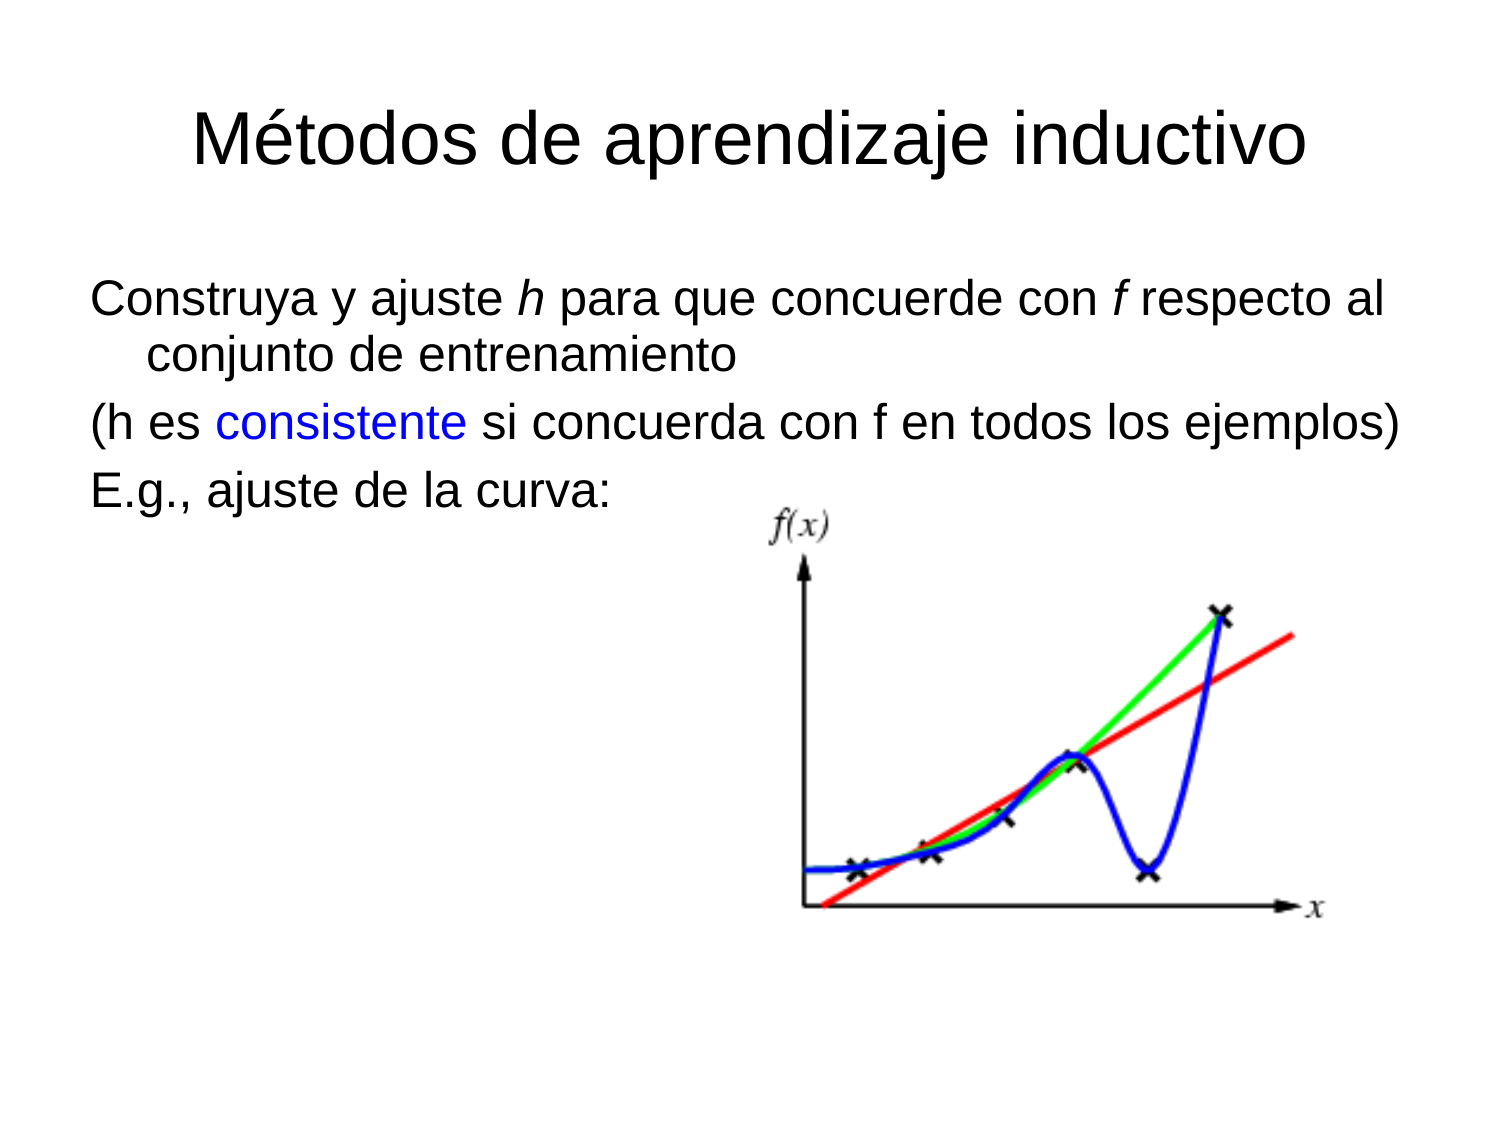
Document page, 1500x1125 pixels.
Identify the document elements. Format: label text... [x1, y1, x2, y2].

title Métodos de aprendizaje inductivo [75, 45, 1426, 233]
list Construya y ajuste h para que concuerde con f respecto al conjunto de entrenamiento (h es consistente si concuerda con f en todos los ejemplos) E.g., ajuste de la curva: [75, 262, 1426, 1006]
picture [767, 501, 1331, 987]
